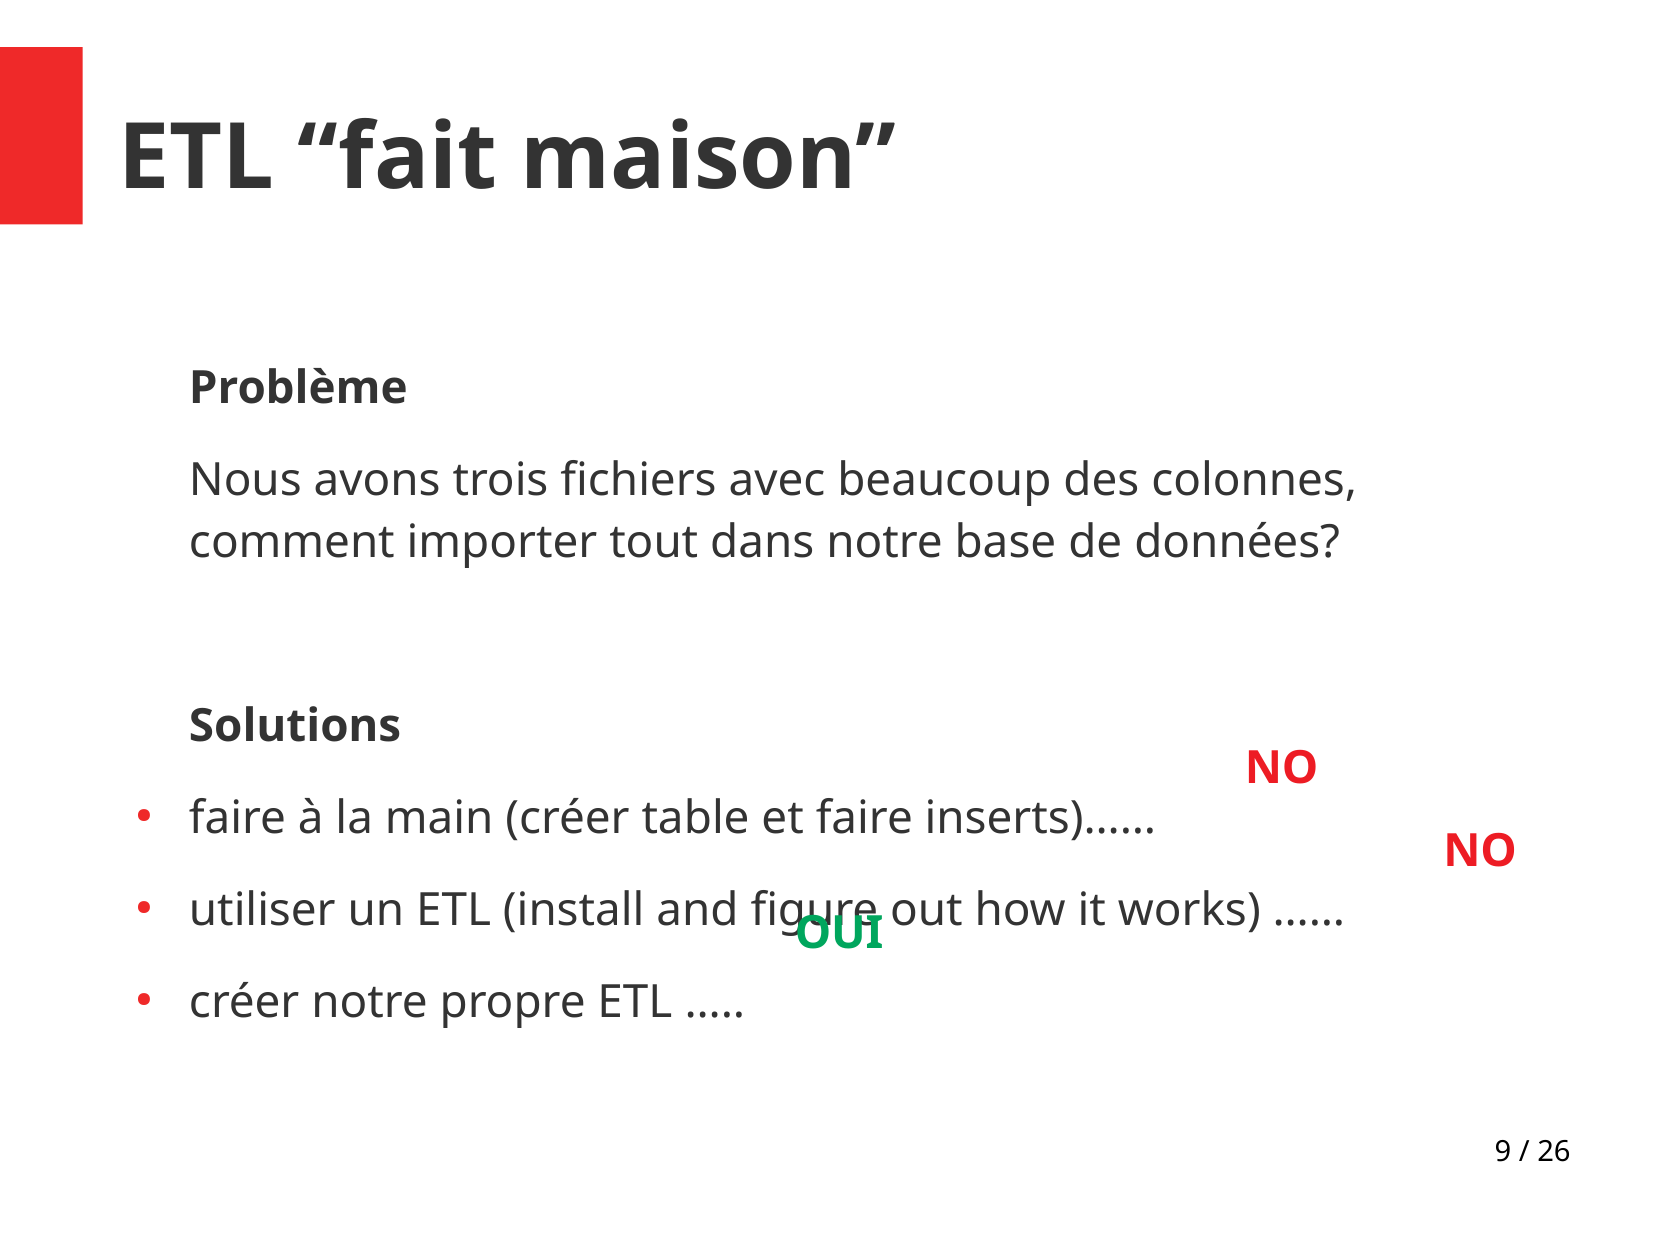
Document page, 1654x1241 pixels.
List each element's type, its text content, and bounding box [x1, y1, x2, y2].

list Problème Nous avons trois fichiers avec beaucoup des colonnes, comment importer tout dans notre base de données? Solutions faire à la main (créer table et faire inserts)…… utiliser un ETL (install and figure out how it works) …… créer notre propre ETL ….. [118, 354, 1536, 1074]
text_box NO [1428, 810, 1536, 879]
text_box OUI [780, 891, 903, 961]
title ETL “fait maison” [118, 49, 1571, 257]
text_box NO [1230, 726, 1337, 796]
